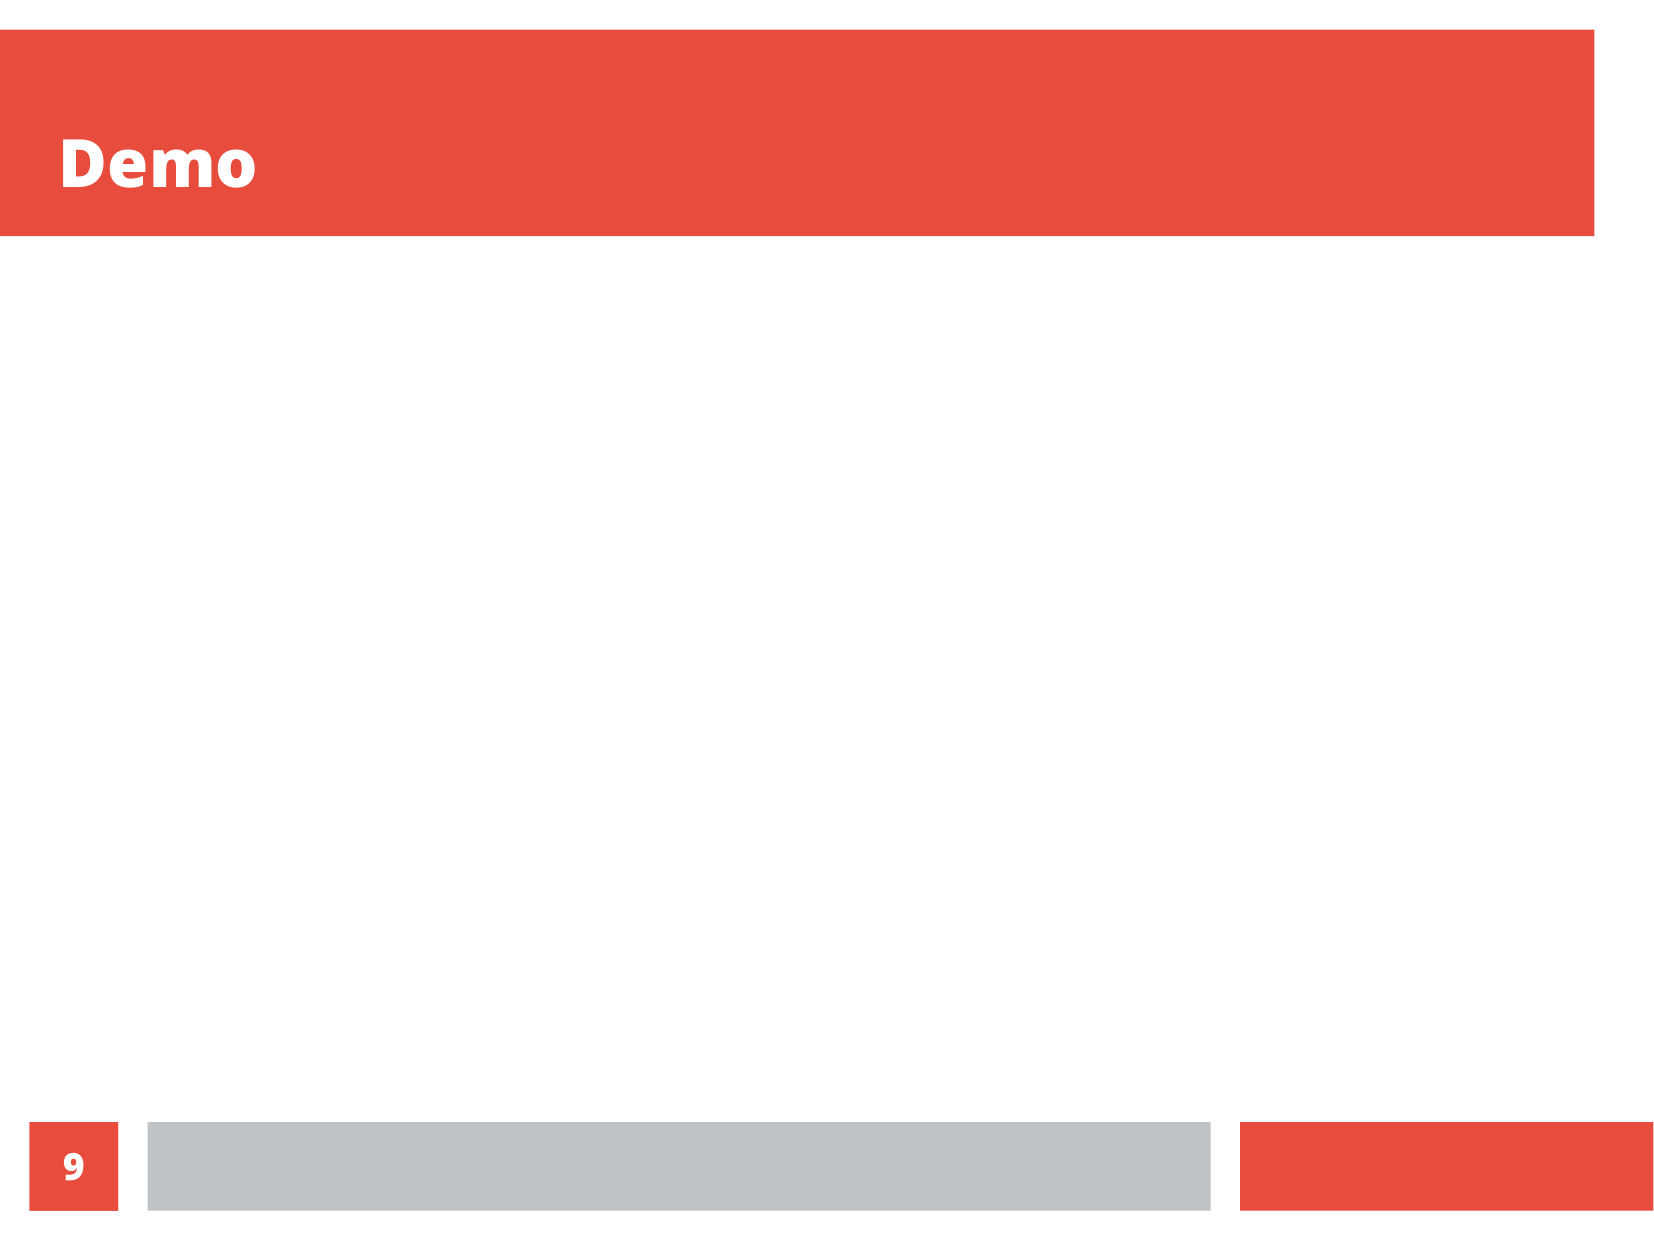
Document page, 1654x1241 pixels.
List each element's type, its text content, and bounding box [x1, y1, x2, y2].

title Demo [59, 59, 1595, 207]
